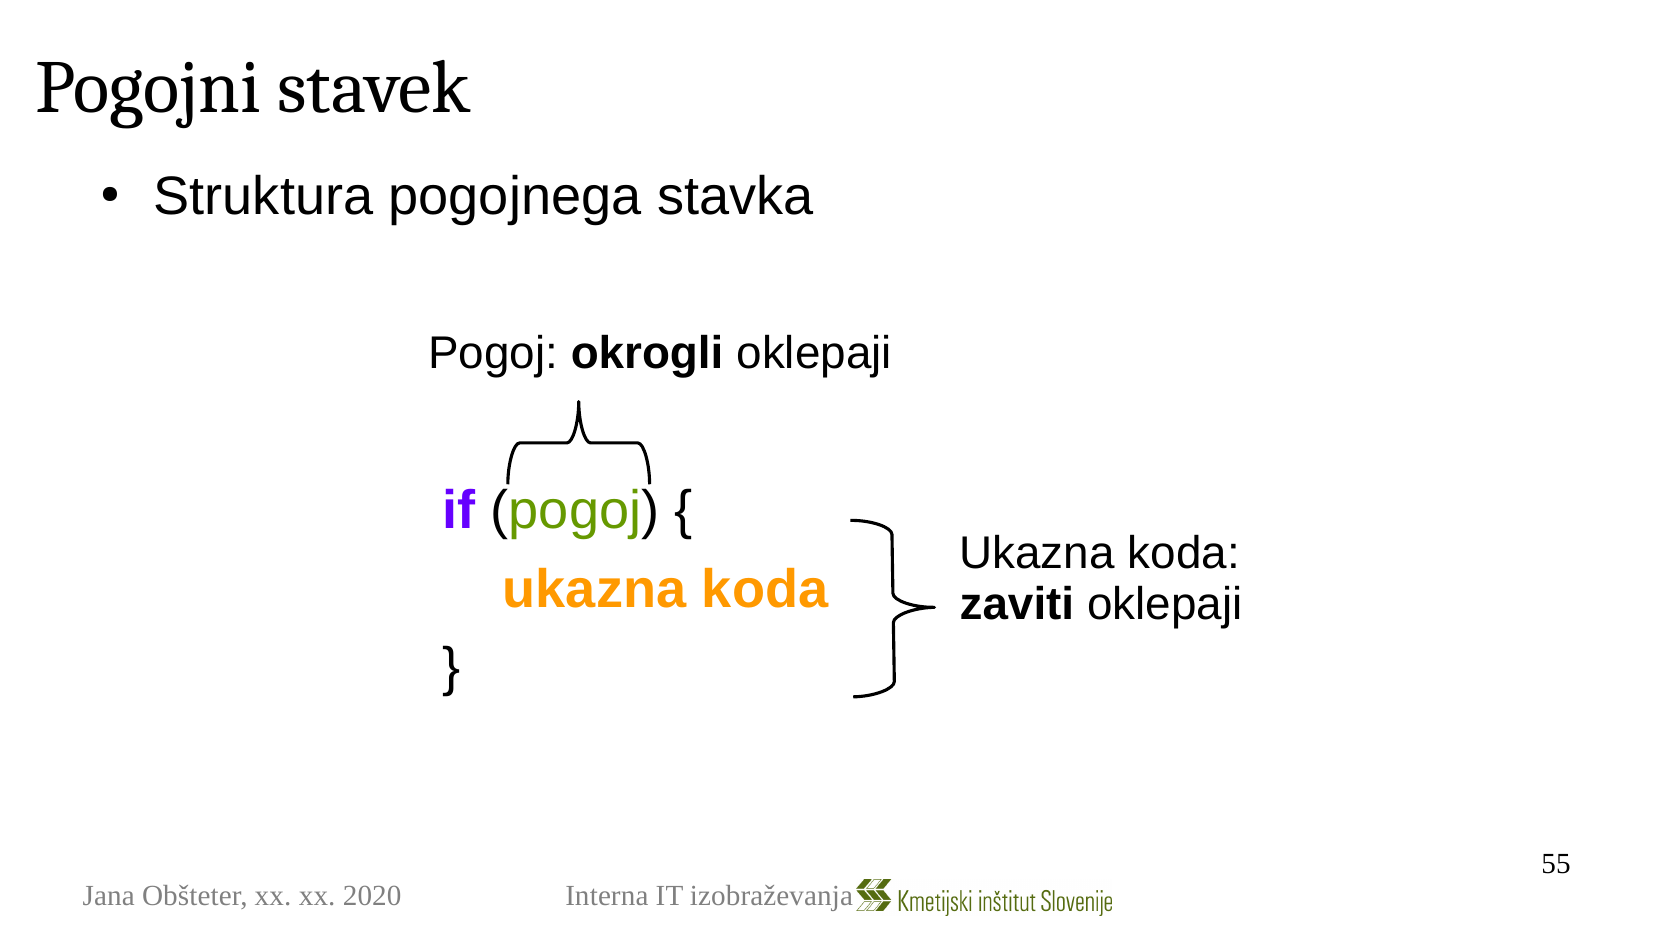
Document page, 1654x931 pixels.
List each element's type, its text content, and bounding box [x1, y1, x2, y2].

title Pogojni stavek [35, 21, 1524, 154]
text_box Ukazna koda: zaviti oklepaji [944, 519, 1288, 688]
picture [856, 879, 1112, 916]
list Struktura pogojnega stavka if (pogoj) { ukazna koda } [82, 165, 1642, 827]
text_box Pogoj: okrogli oklepaji [413, 319, 1182, 438]
